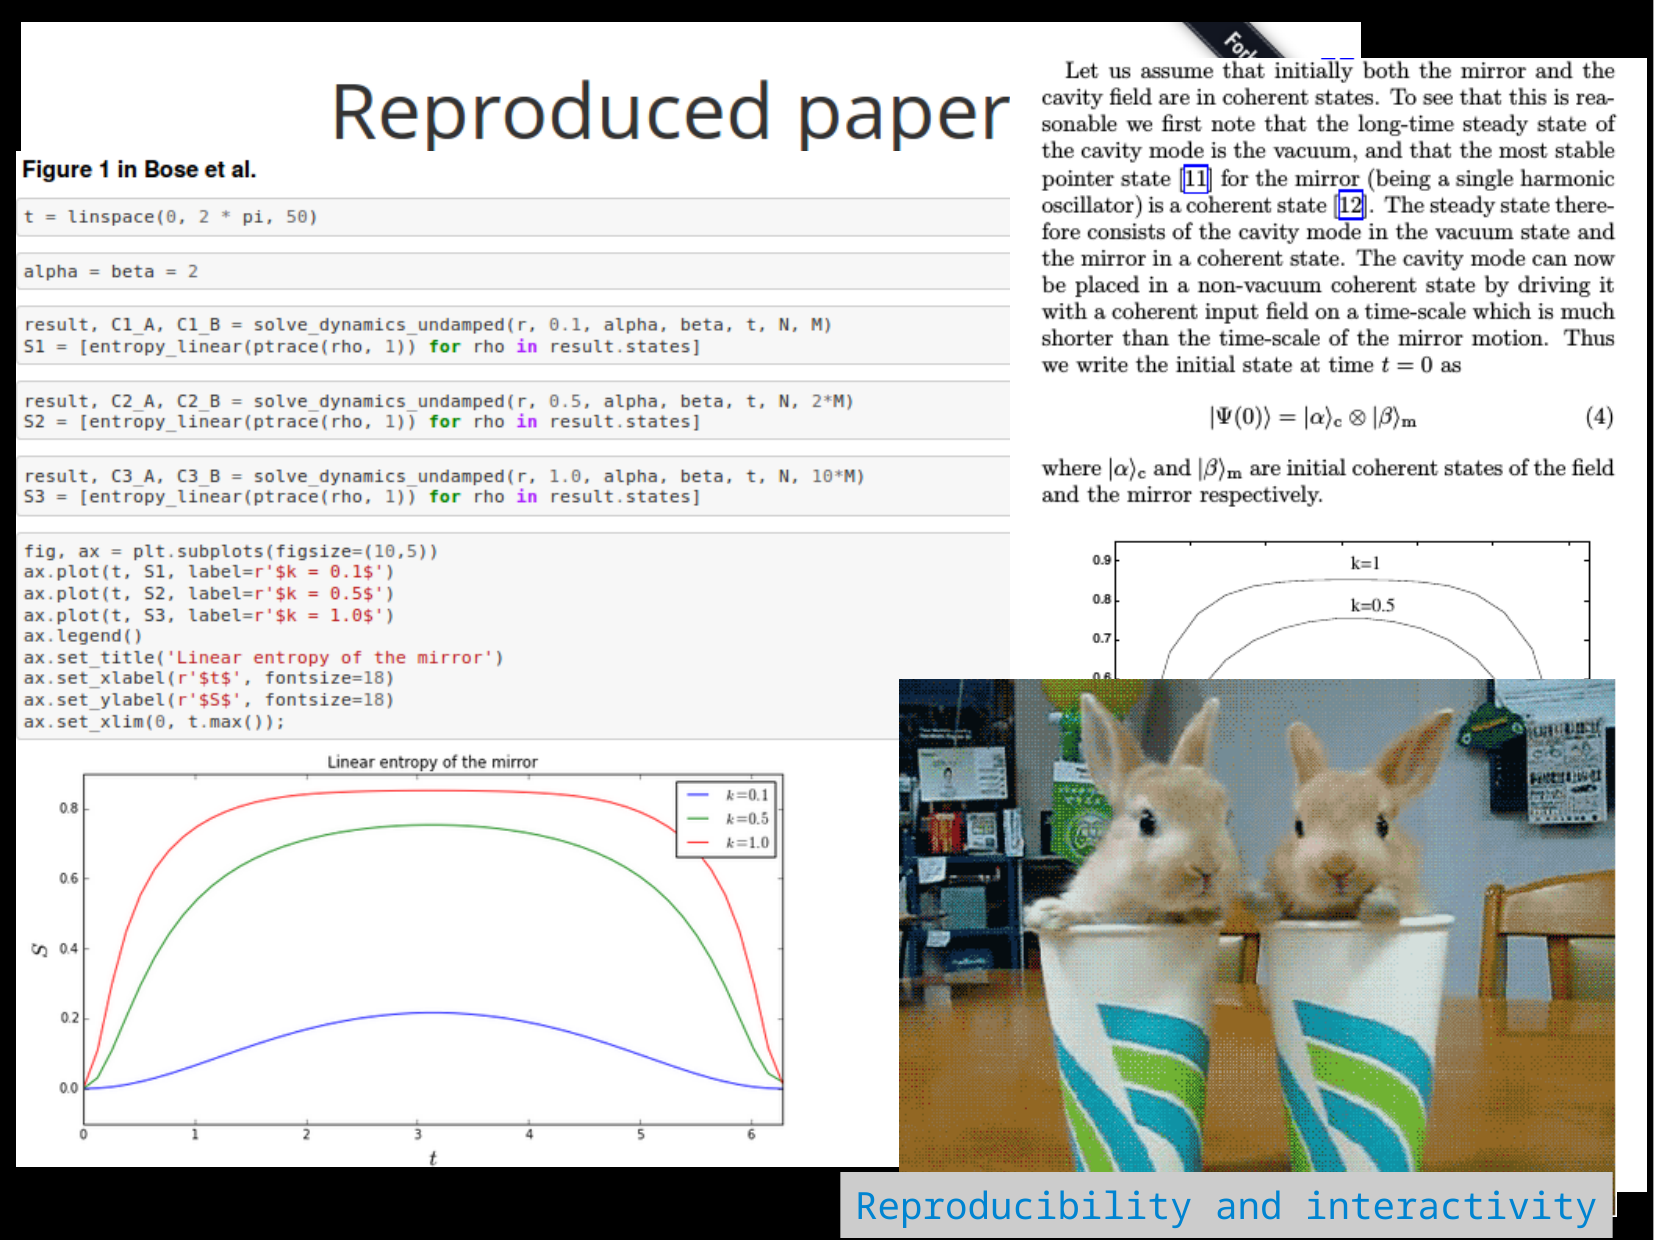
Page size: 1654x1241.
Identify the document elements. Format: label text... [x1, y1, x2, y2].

picture [16, 22, 1647, 1217]
text_box Reproducibility and interactivity [840, 1172, 1613, 1231]
